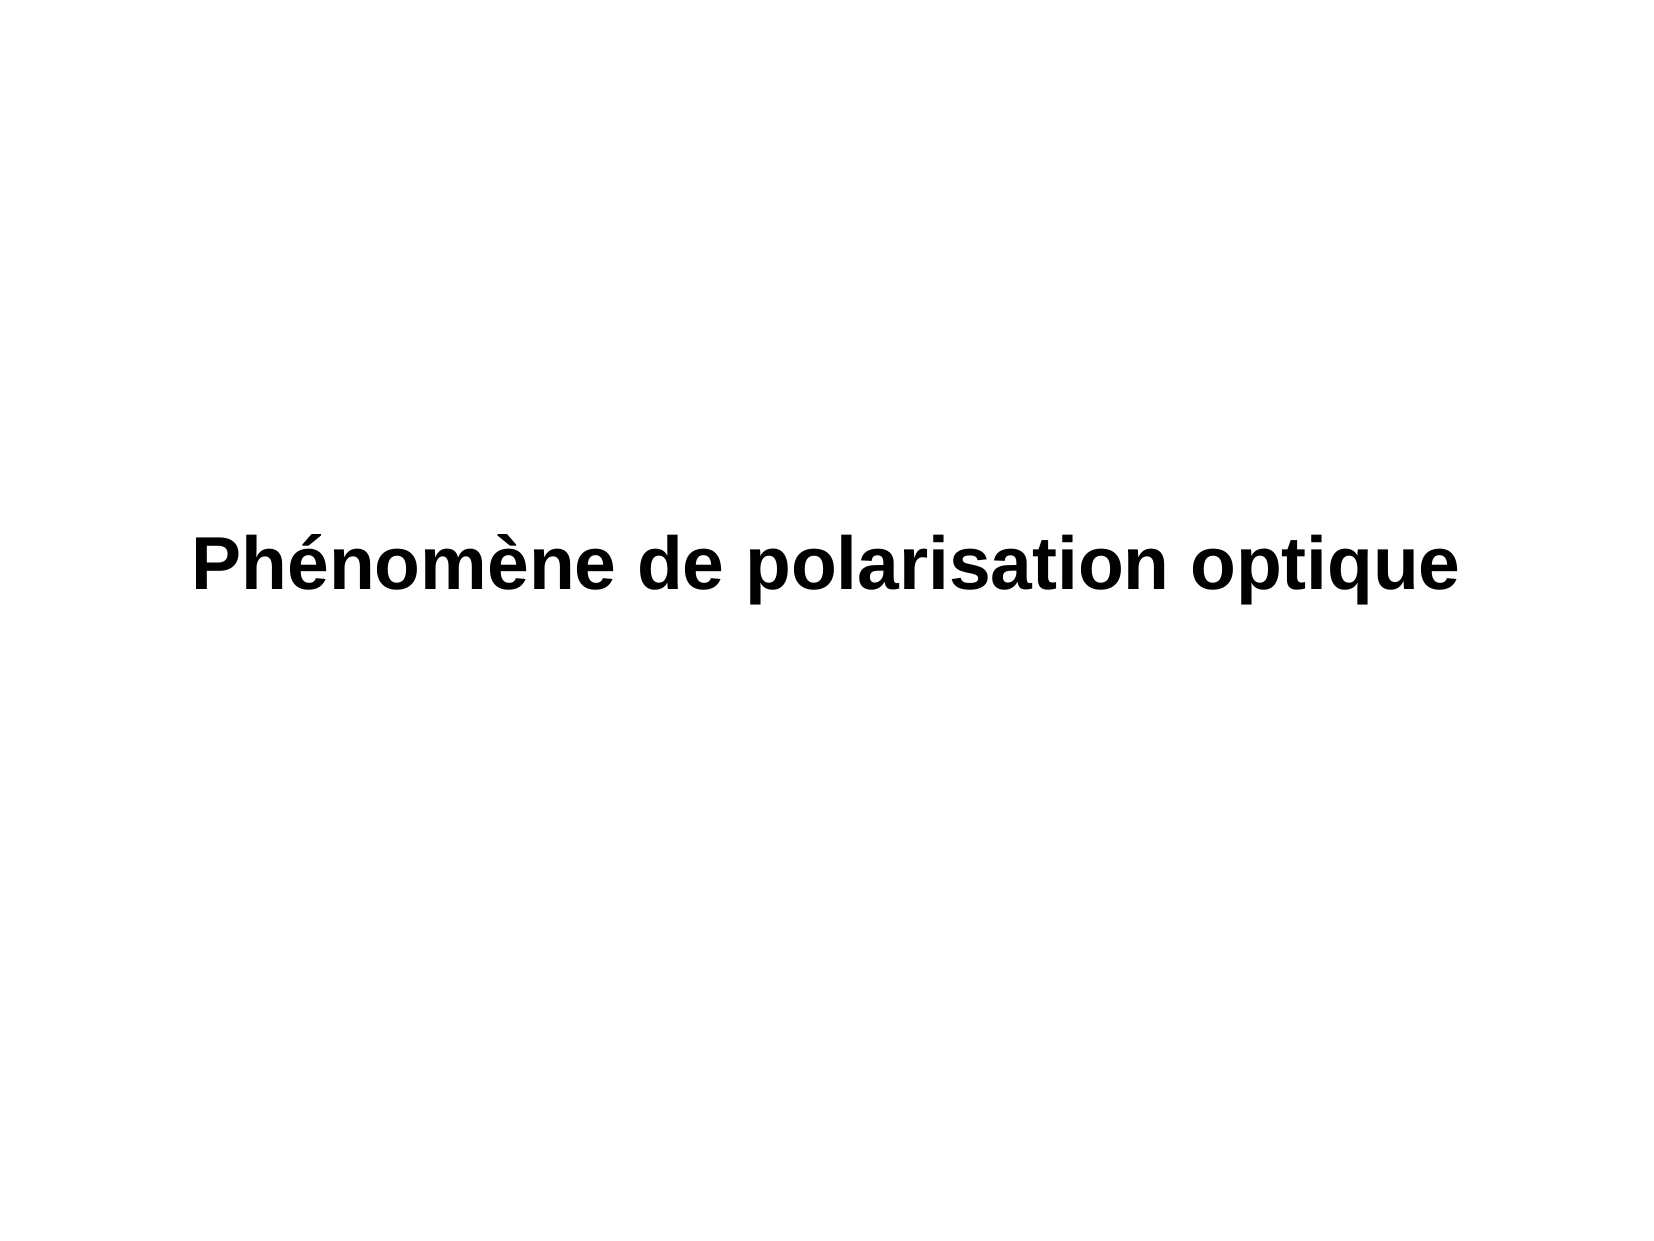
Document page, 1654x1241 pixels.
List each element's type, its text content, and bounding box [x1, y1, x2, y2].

text_box Phénomène de polarisation optique [0, 513, 1654, 613]
